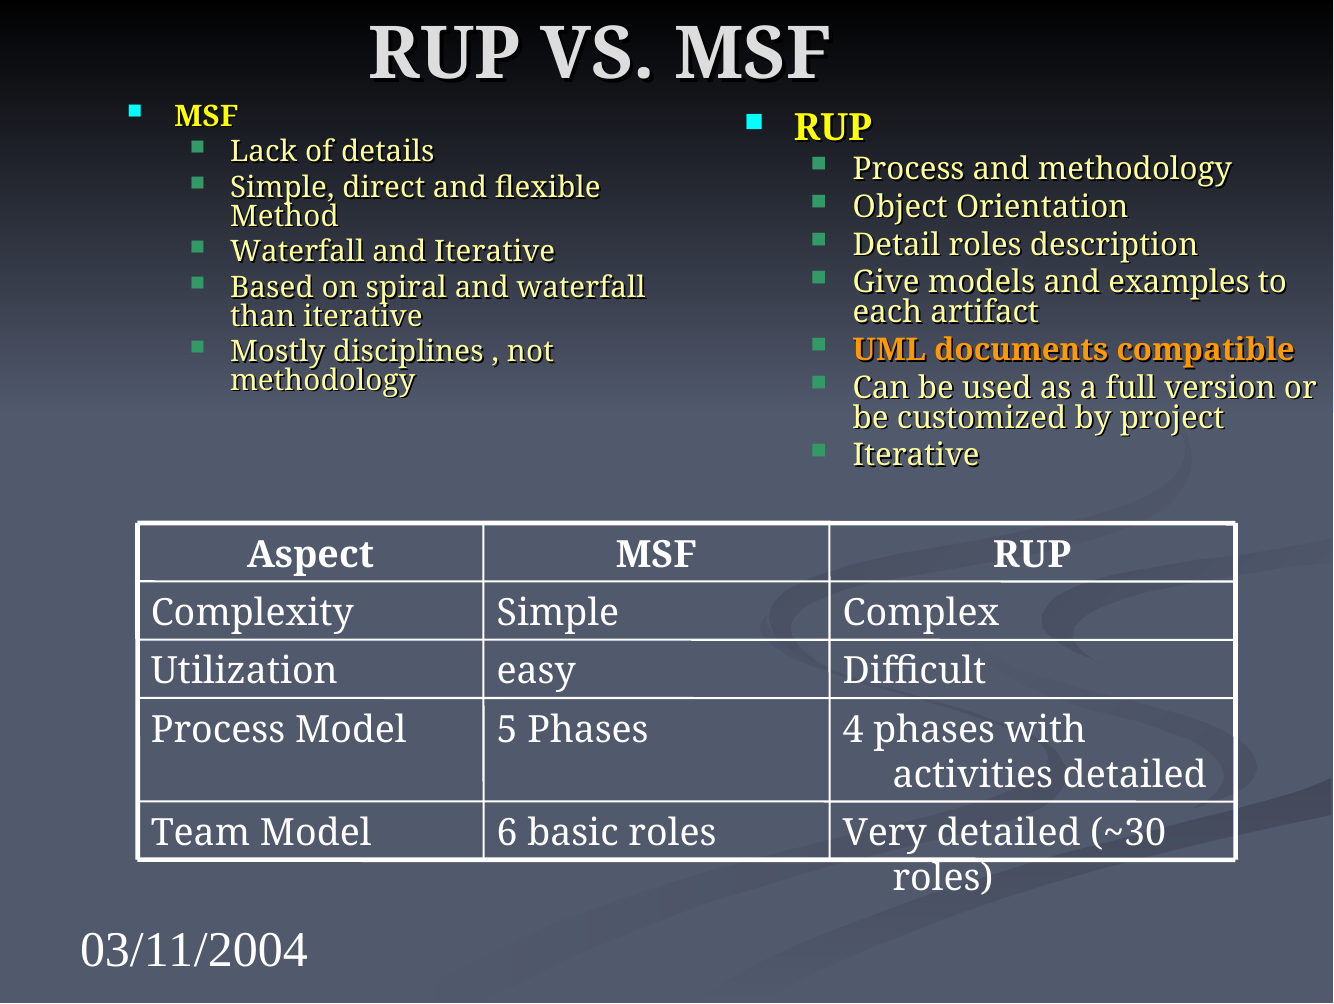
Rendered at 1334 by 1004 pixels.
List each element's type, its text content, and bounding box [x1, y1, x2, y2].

list MSF Lack of details Simple, direct and flexible Method Waterfall and Iterative Based on spiral and waterfall than iterative Mostly disciplines , not methodology [113, 96, 700, 404]
text_box Utilization [140, 641, 482, 696]
text_box 6 basic roles [485, 803, 828, 857]
text_box Difficult [831, 641, 1233, 697]
text_box Aspect [140, 526, 482, 580]
text_box 5 Phases [485, 700, 828, 800]
text_box Complex [831, 583, 1233, 638]
text_box RUP [831, 526, 1233, 580]
list RUP Process and methodology Object Orientation Detail roles description Give models and examples to each artifact UML documents compatible Can be used as a full version or be customized by project Iterative [730, 105, 1334, 483]
text_box easy [485, 641, 828, 697]
title RUP VS. MSF [0, 0, 1201, 100]
text_box Process Model [140, 699, 482, 800]
text_box Team Model [141, 803, 482, 857]
text_box 4 phases with activities detailed [831, 700, 1233, 800]
text_box MSF [485, 526, 828, 580]
text_box Complexity [140, 583, 482, 638]
text_box Simple [485, 583, 828, 638]
text_box Very detailed (~30 roles) [831, 803, 1233, 857]
